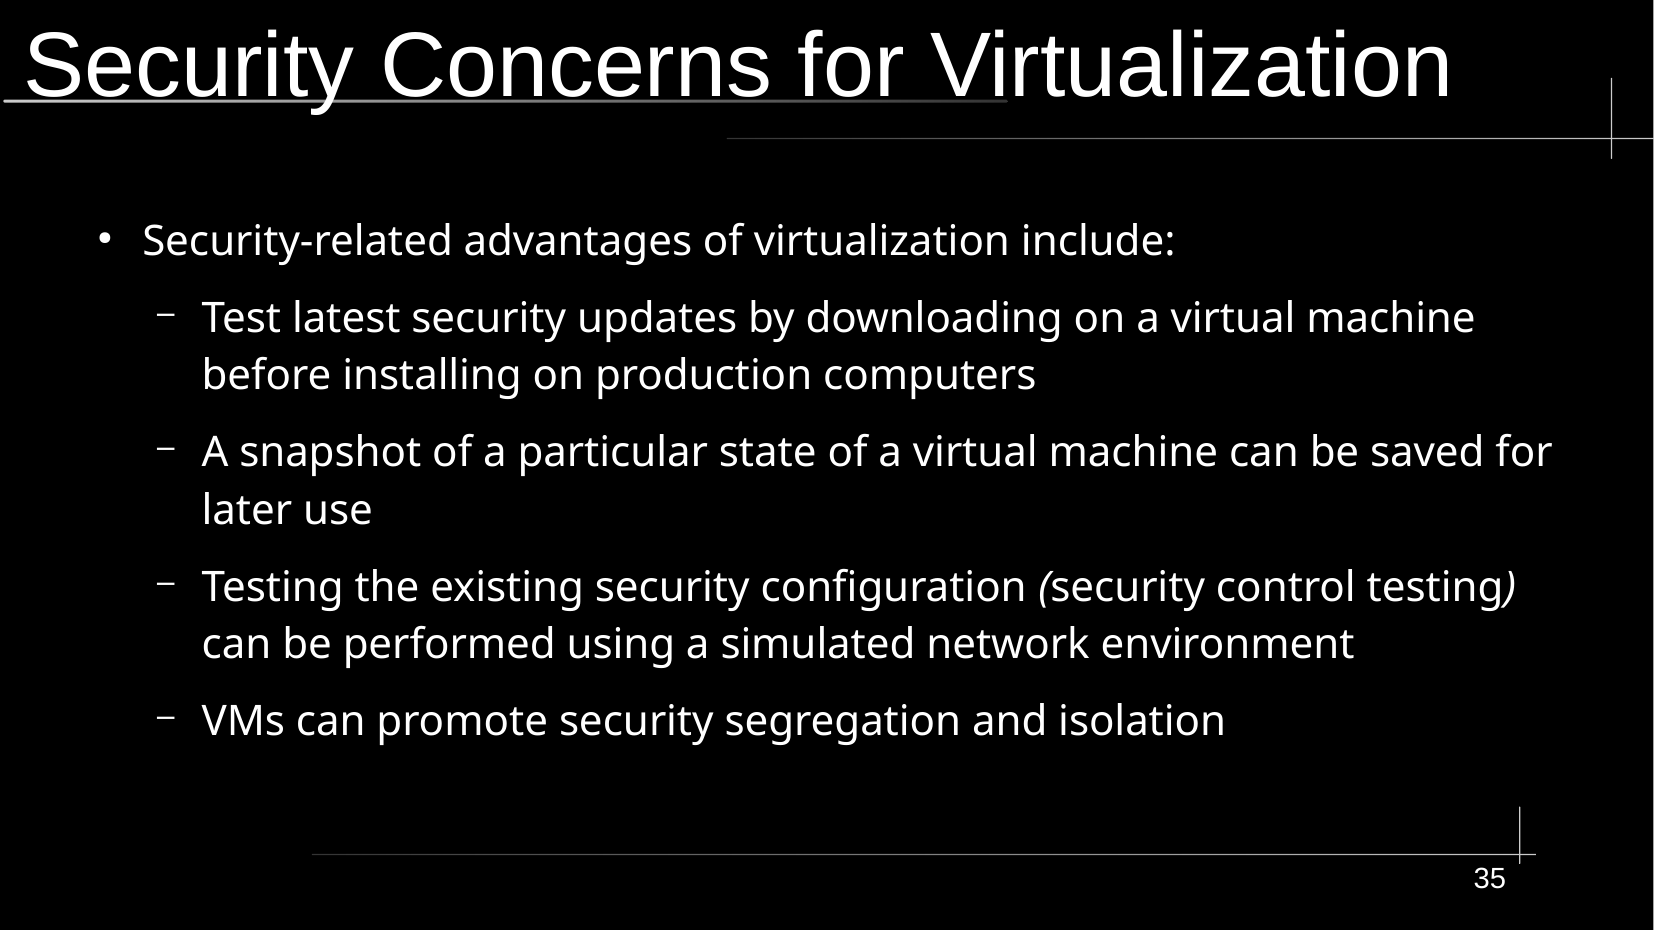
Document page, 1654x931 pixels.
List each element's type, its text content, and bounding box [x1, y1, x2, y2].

title Security Concerns for Virtualization [23, 11, 1589, 119]
list Security-related advantages of virtualization include: Test latest security updates by downloading on a virtual machine before installing on production computers A snapshot of a particular state of a virtual machine can be saved for later use Testing the existing security configuration (security control testing) can be performed using a simulated network environment VMs can promote security segregation and isolation [82, 210, 1571, 750]
